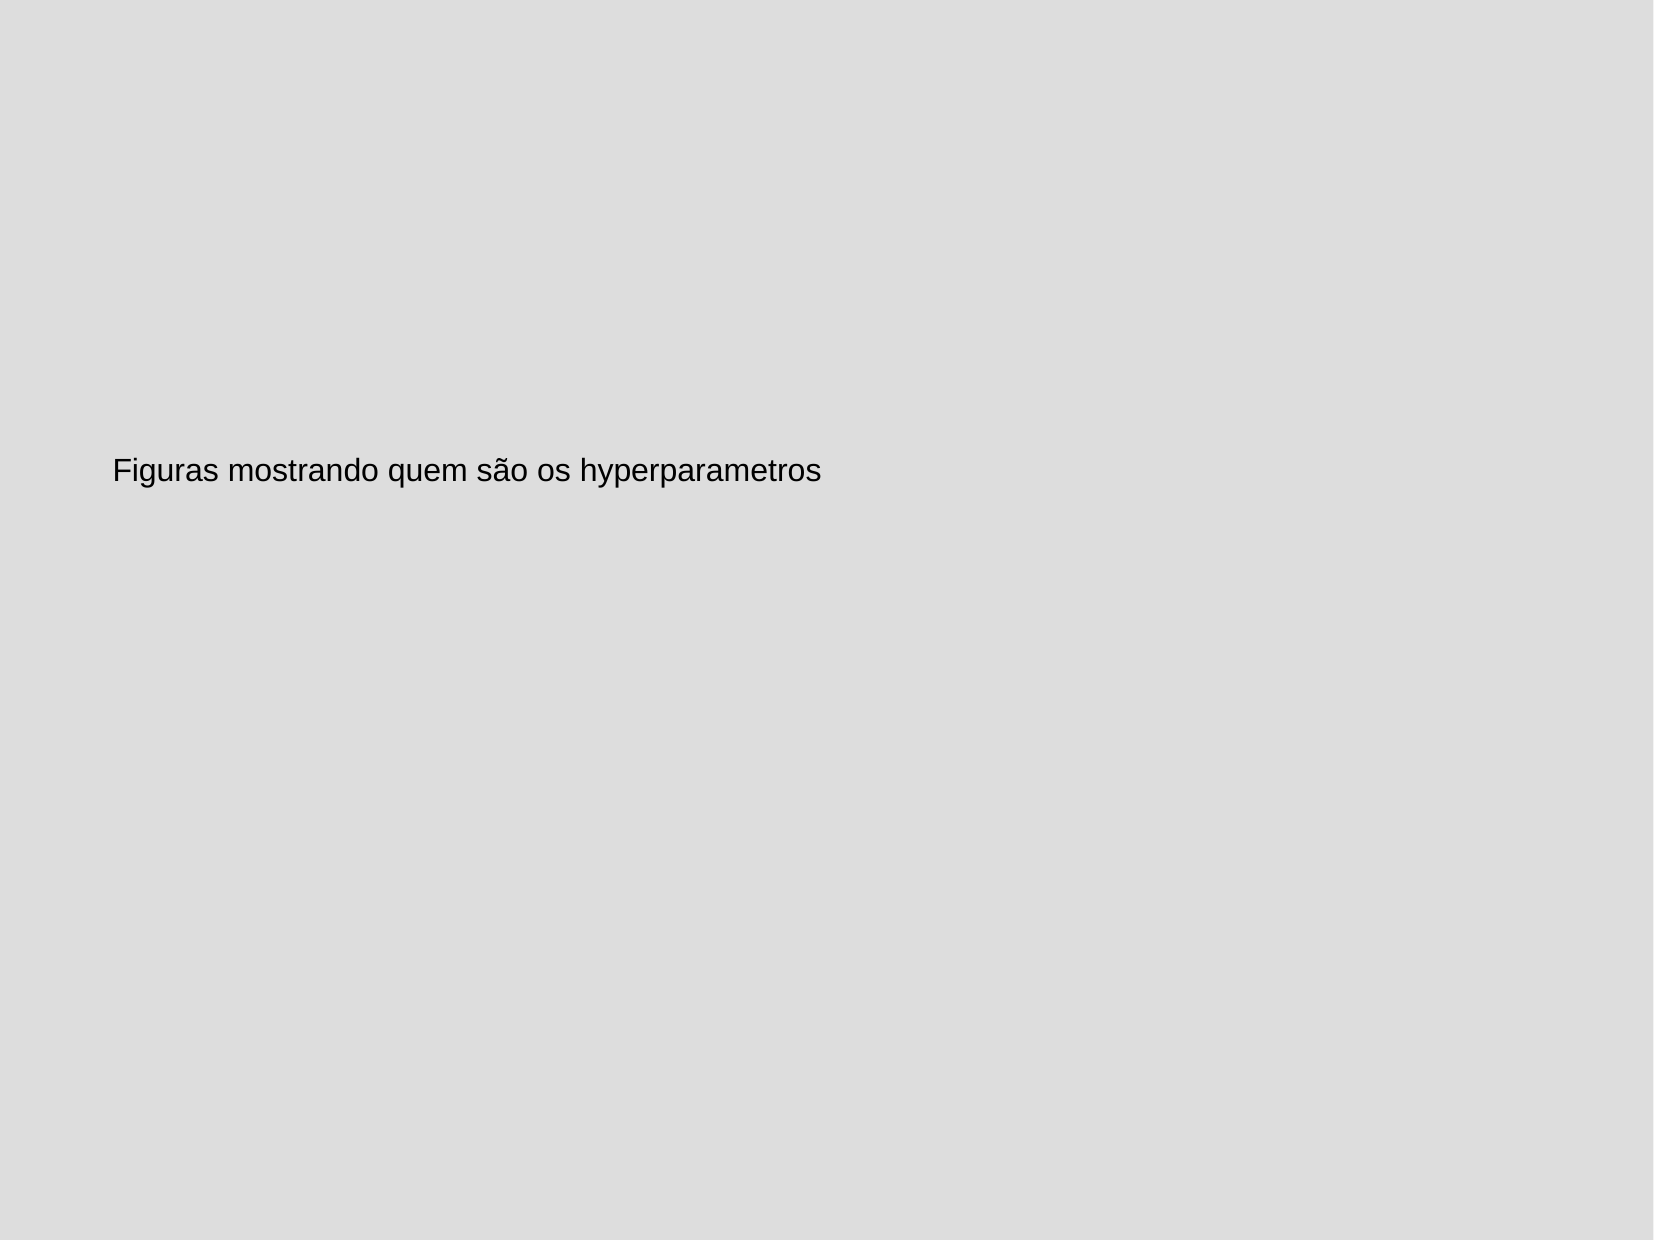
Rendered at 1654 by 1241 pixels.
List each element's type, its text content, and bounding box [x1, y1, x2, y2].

title Figuras mostrando quem são os hyperparametros [112, 349, 1388, 591]
